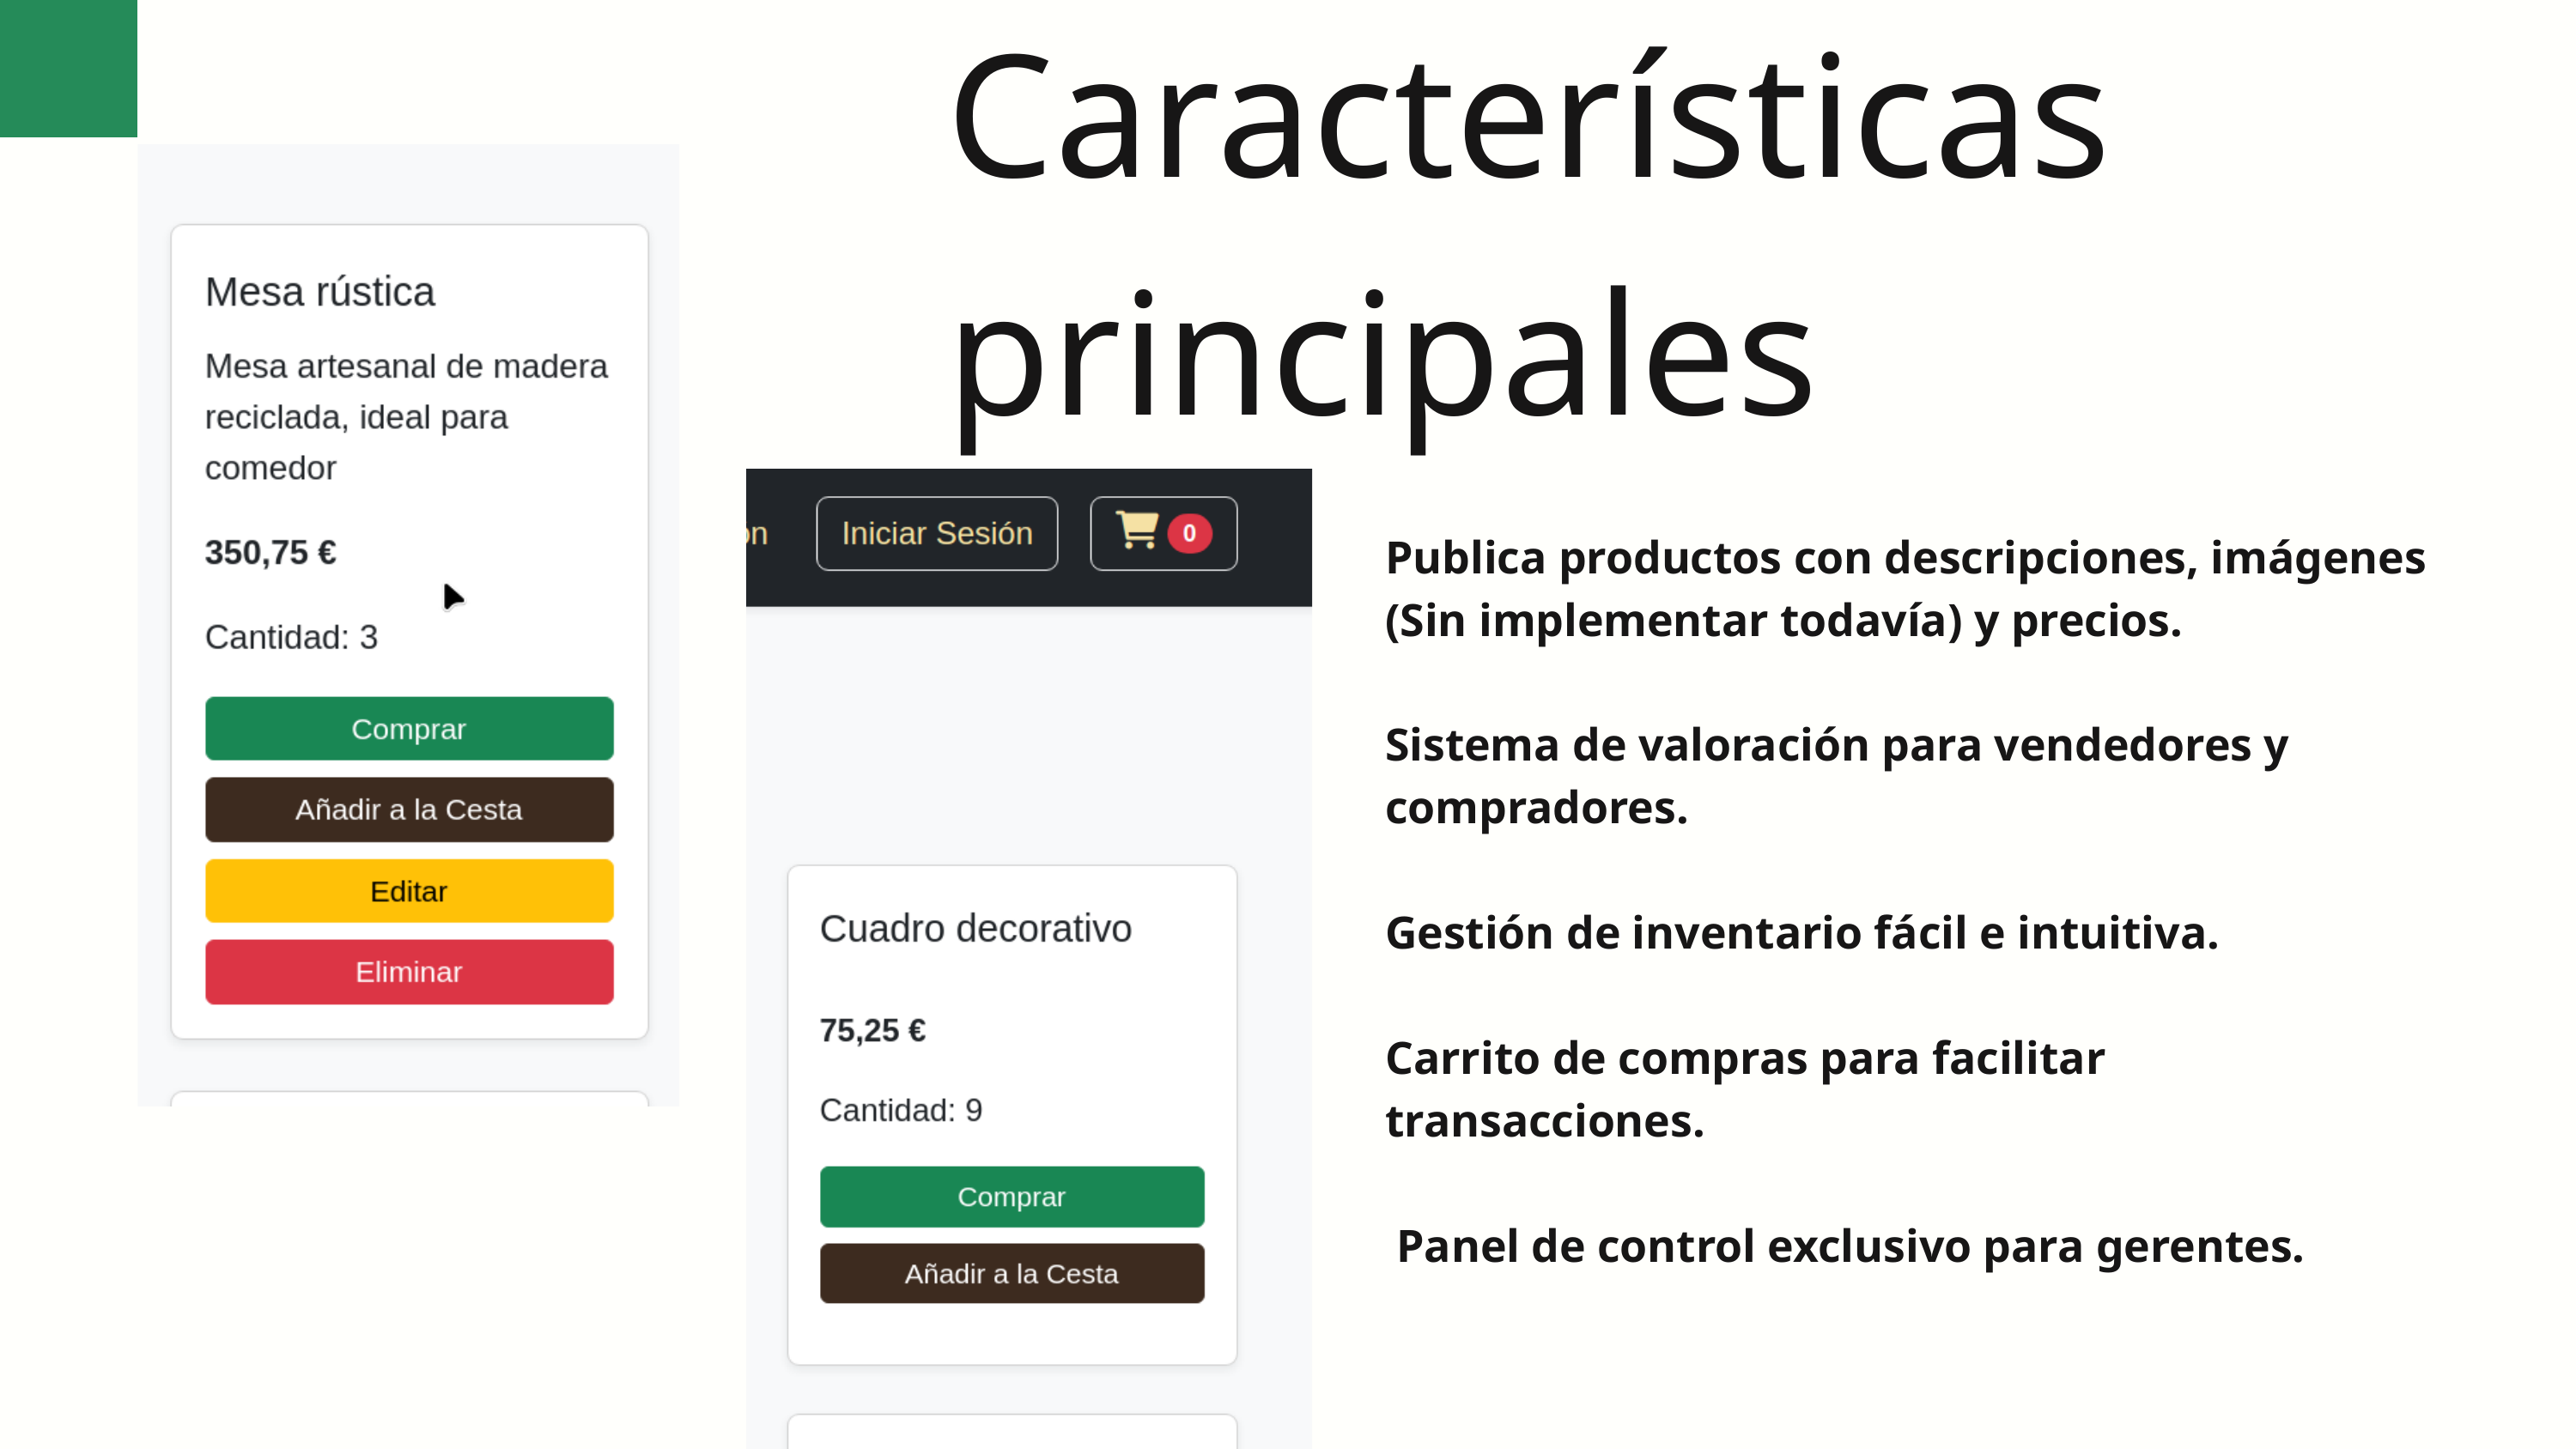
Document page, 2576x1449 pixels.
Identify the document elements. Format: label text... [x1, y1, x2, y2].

text_box Panel de control exclusivo para gerentes. [1385, 1208, 2432, 1271]
text_box Características principales [975, 335, 1026, 404]
text_box Gestión de inventario fácil e intuitiva. [1385, 894, 2432, 958]
text_box Sistema de valoración para vendedores y compradores. [1385, 707, 2432, 833]
text_box Características principales [1425, 335, 1476, 404]
picture [137, 144, 680, 1106]
picture [746, 469, 1313, 1449]
text_box Características principales [946, 0, 2199, 450]
text_box Publica productos con descripciones, imágenes (Sin implementar todavía) y precios. [1385, 519, 2432, 646]
text_box [0, 0, 137, 137]
text_box Carrito de compras para facilitar transacciones. [1385, 1021, 2432, 1146]
